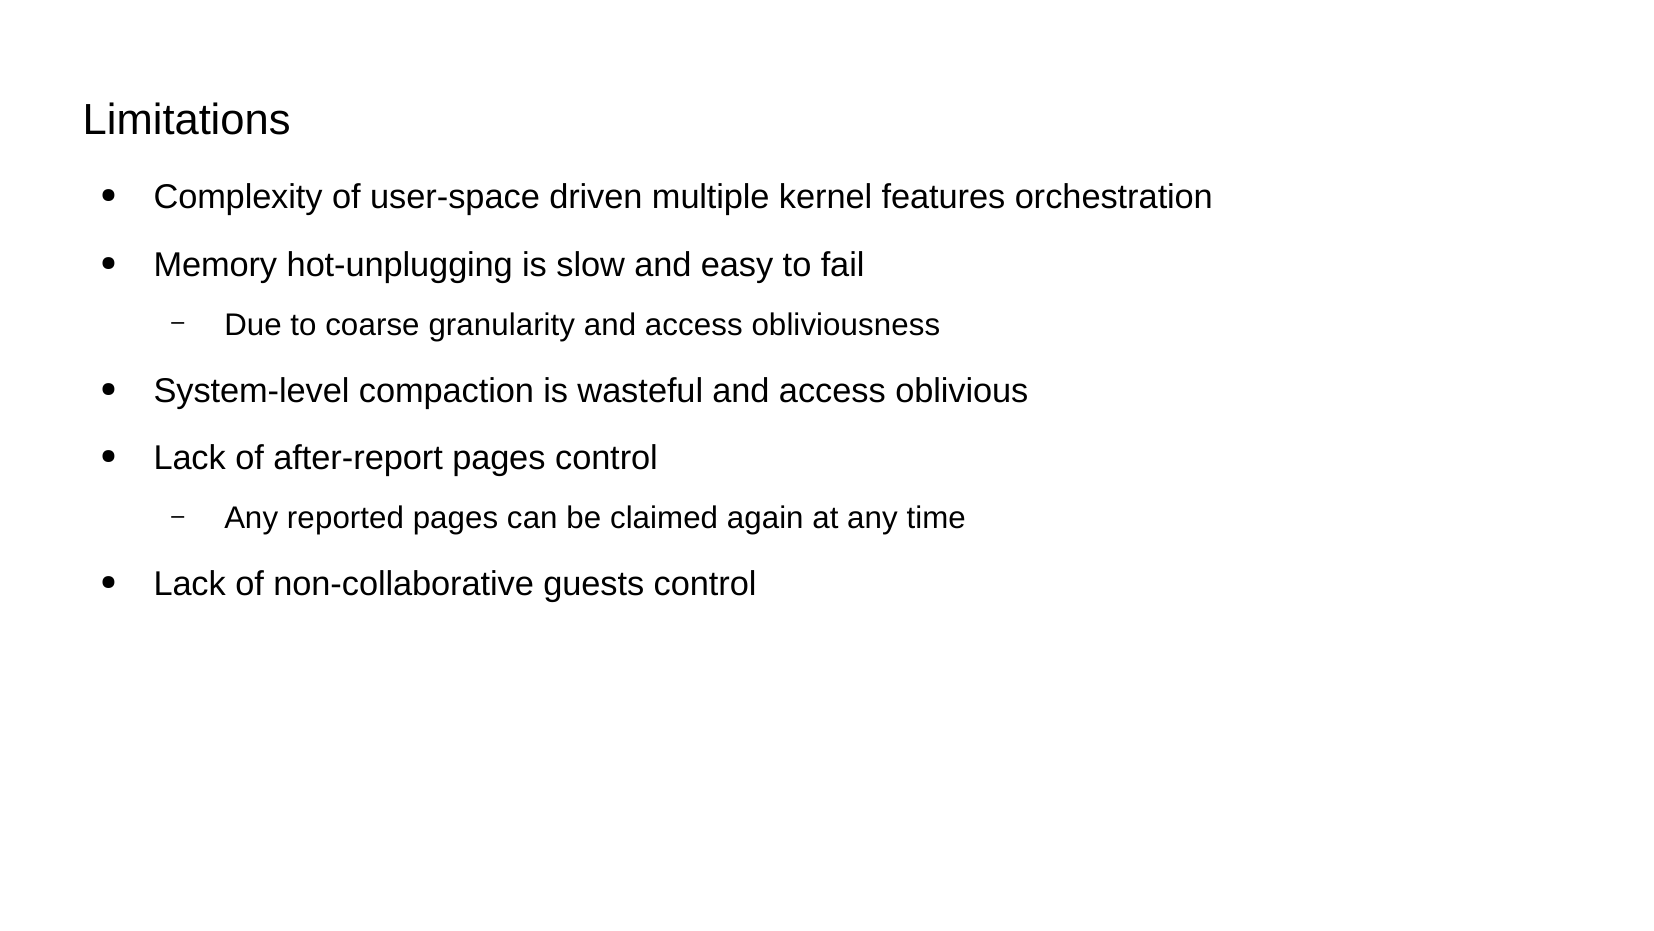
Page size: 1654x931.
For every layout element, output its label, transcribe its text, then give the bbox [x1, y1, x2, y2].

title Limitations [82, 81, 1571, 157]
list Complexity of user-space driven multiple kernel features orchestration Memory hot-unplugging is slow and easy to fail Due to coarse granularity and access obliviousness System-level compaction is wasteful and access oblivious Lack of after-report pages control Any reported pages can be claimed again at any time Lack of non-collaborative guests control [82, 177, 1571, 833]
